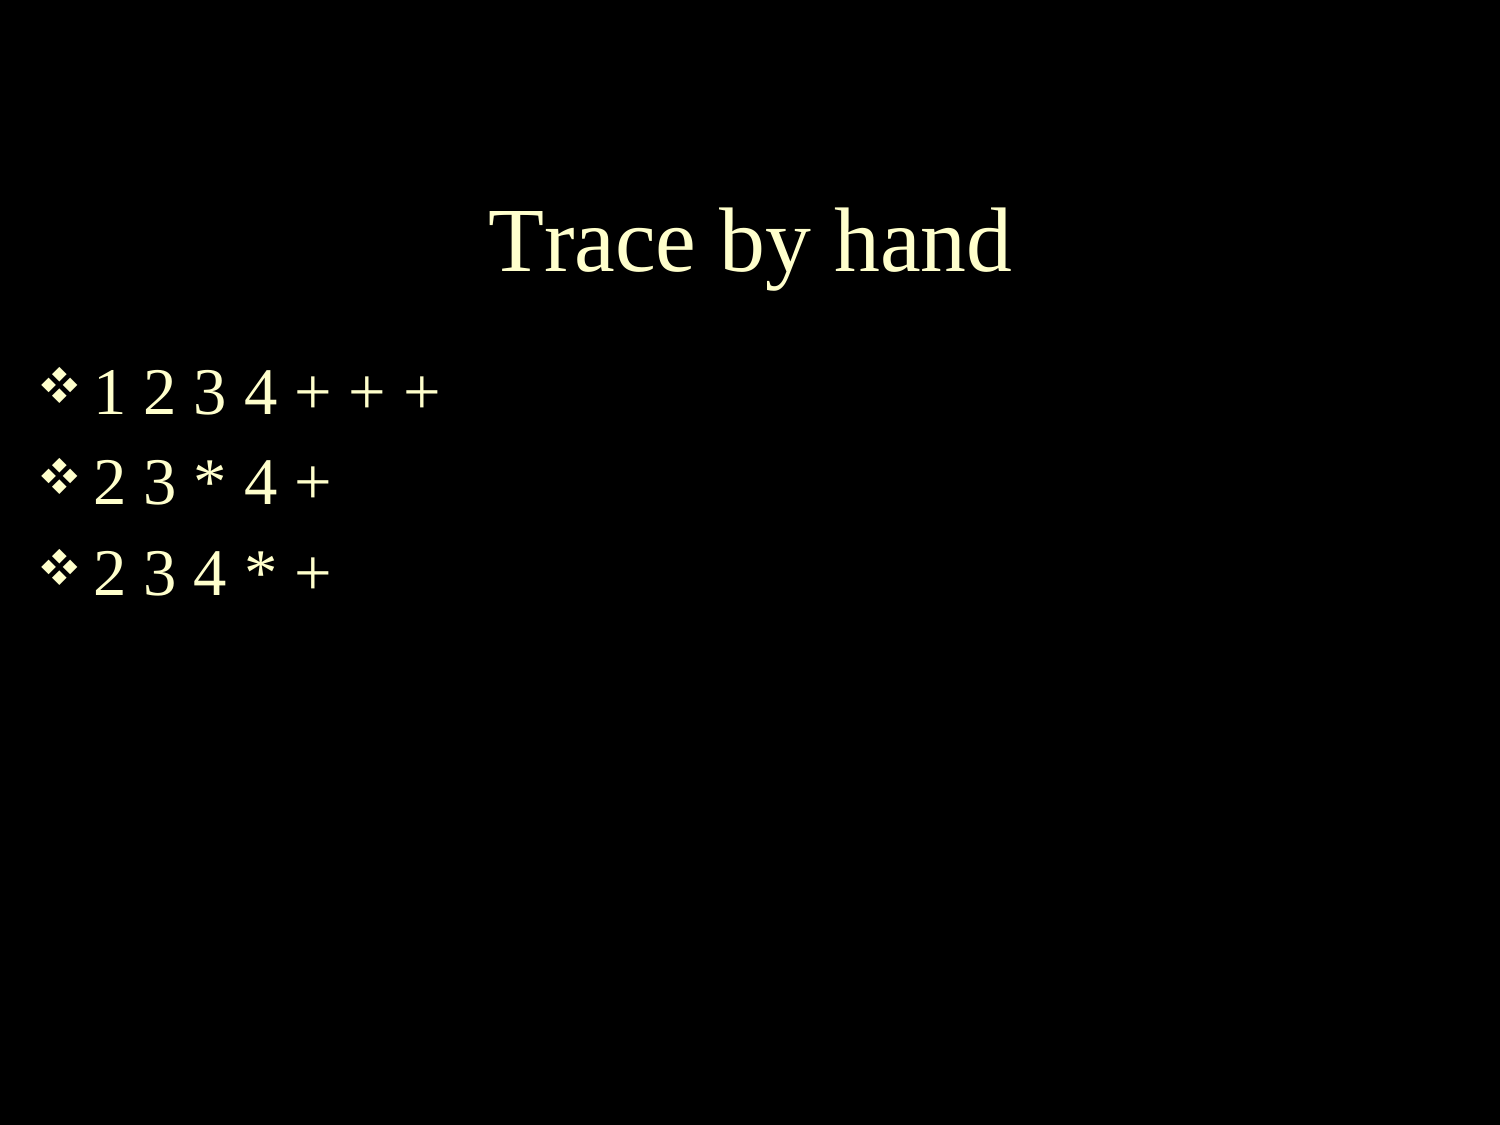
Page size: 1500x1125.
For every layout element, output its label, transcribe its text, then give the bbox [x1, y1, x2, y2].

title Trace by hand [22, 145, 1480, 336]
list 1 2 3 4 + + + 2 3 * 4 + 2 3 4 * + [22, 347, 1482, 1026]
